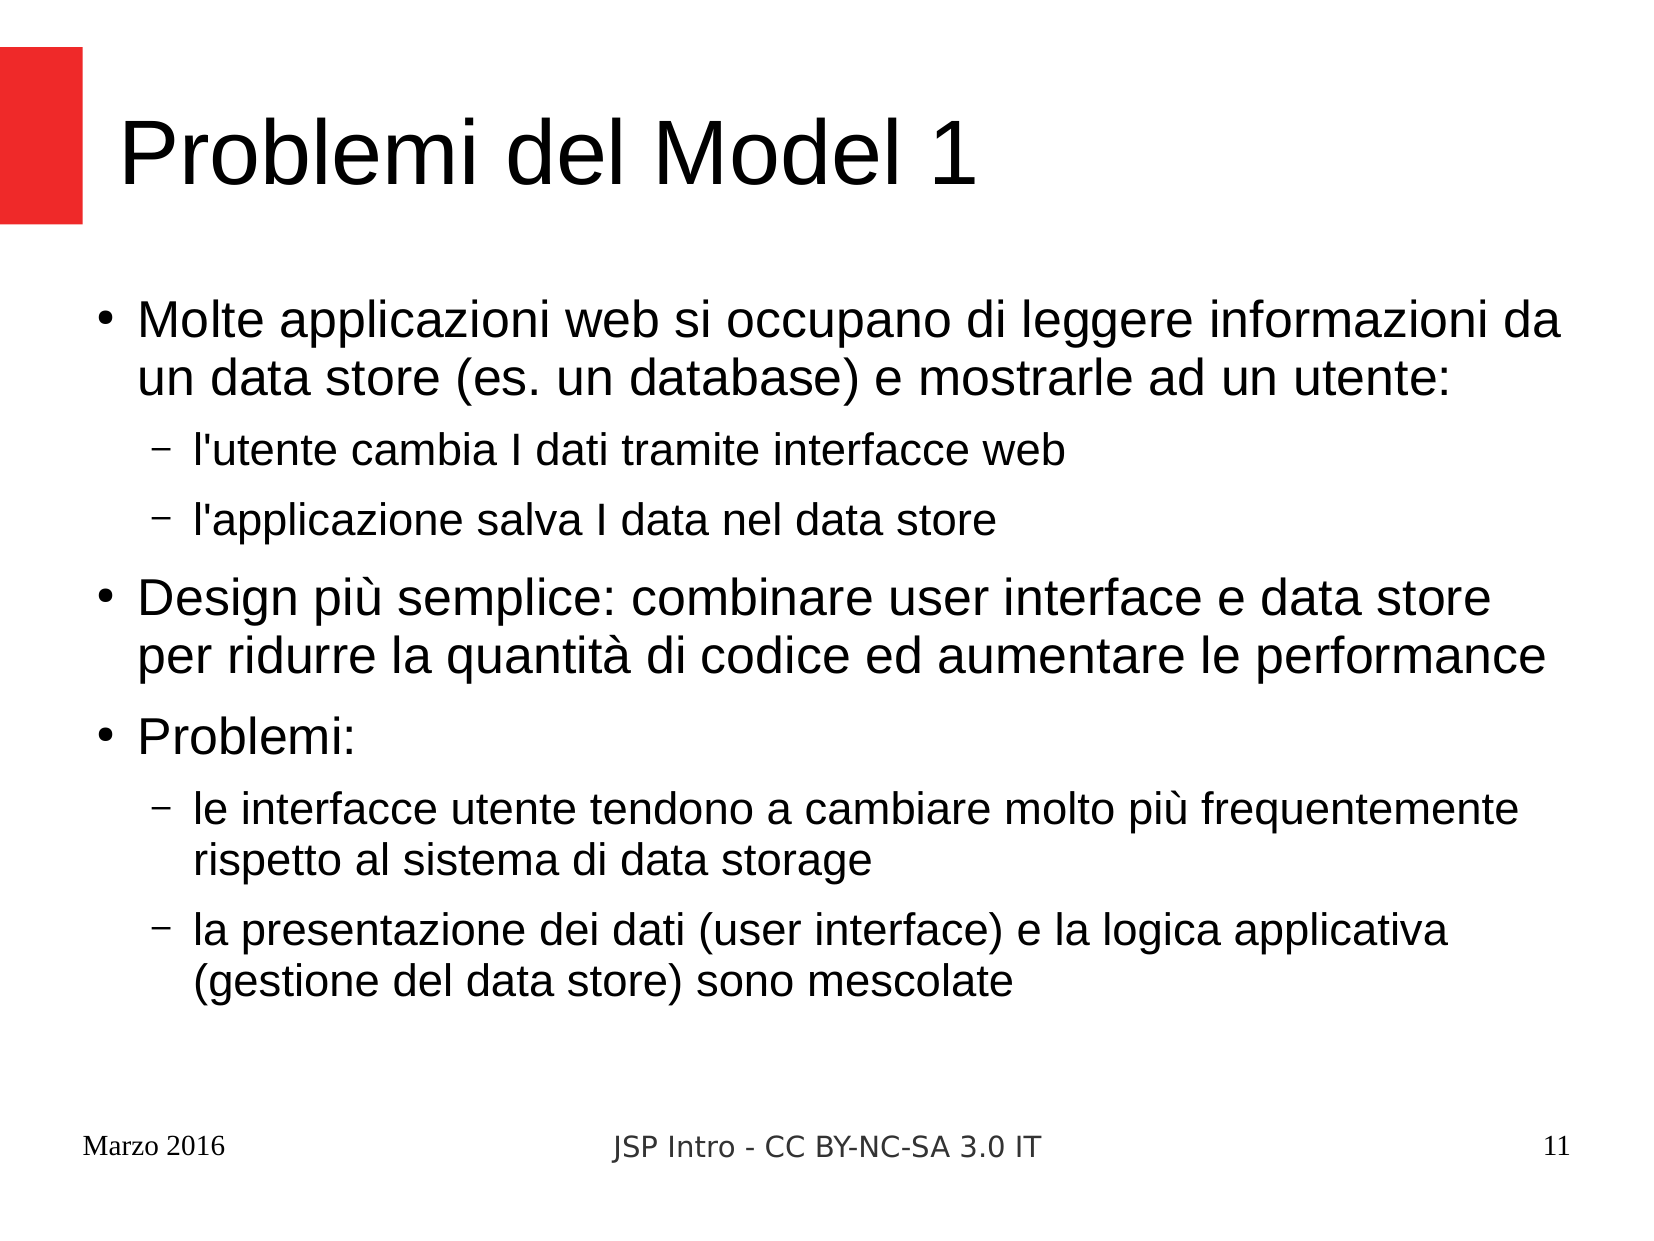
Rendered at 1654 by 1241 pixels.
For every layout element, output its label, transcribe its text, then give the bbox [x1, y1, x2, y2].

list Molte applicazioni web si occupano di leggere informazioni da un data store (es. un database) e mostrarle ad un utente: l'utente cambia I dati tramite interfacce web l'applicazione salva I data nel data store Design più semplice: combinare user interface e data store per ridurre la quantità di codice ed aumentare le performance Problemi: le interfacce utente tendono a cambiare molto più frequentemente rispetto al sistema di data storage la presentazione dei dati (user interface) e la logica applicativa (gestione del data store) sono mescolate [82, 290, 1571, 1010]
title Problemi del Model 1 [118, 49, 1607, 257]
